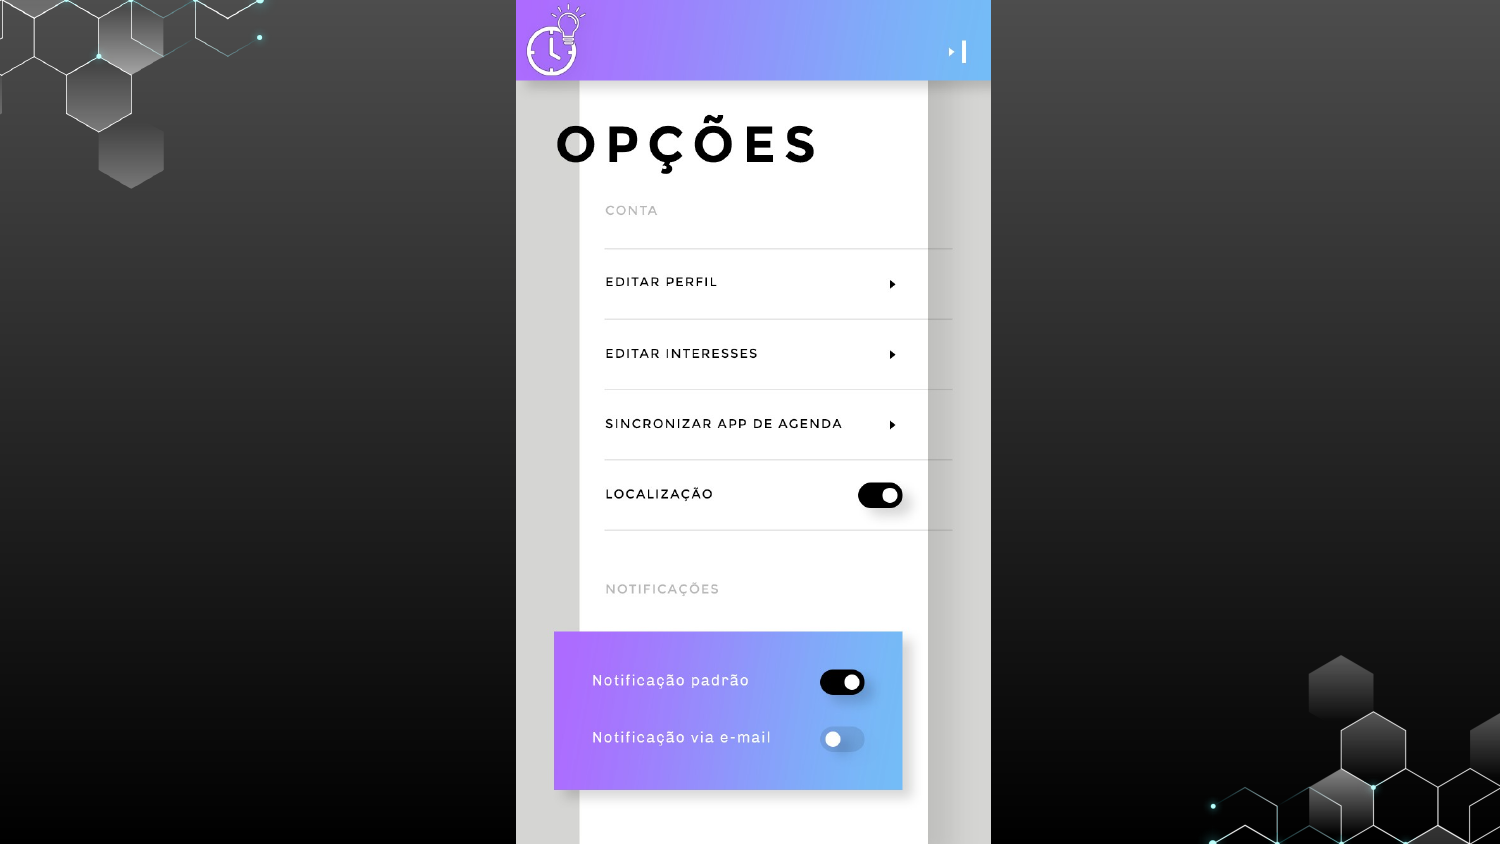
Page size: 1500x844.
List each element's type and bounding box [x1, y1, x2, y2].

picture [1191, 656, 1500, 844]
picture [0, 0, 283, 189]
picture [516, 0, 991, 844]
